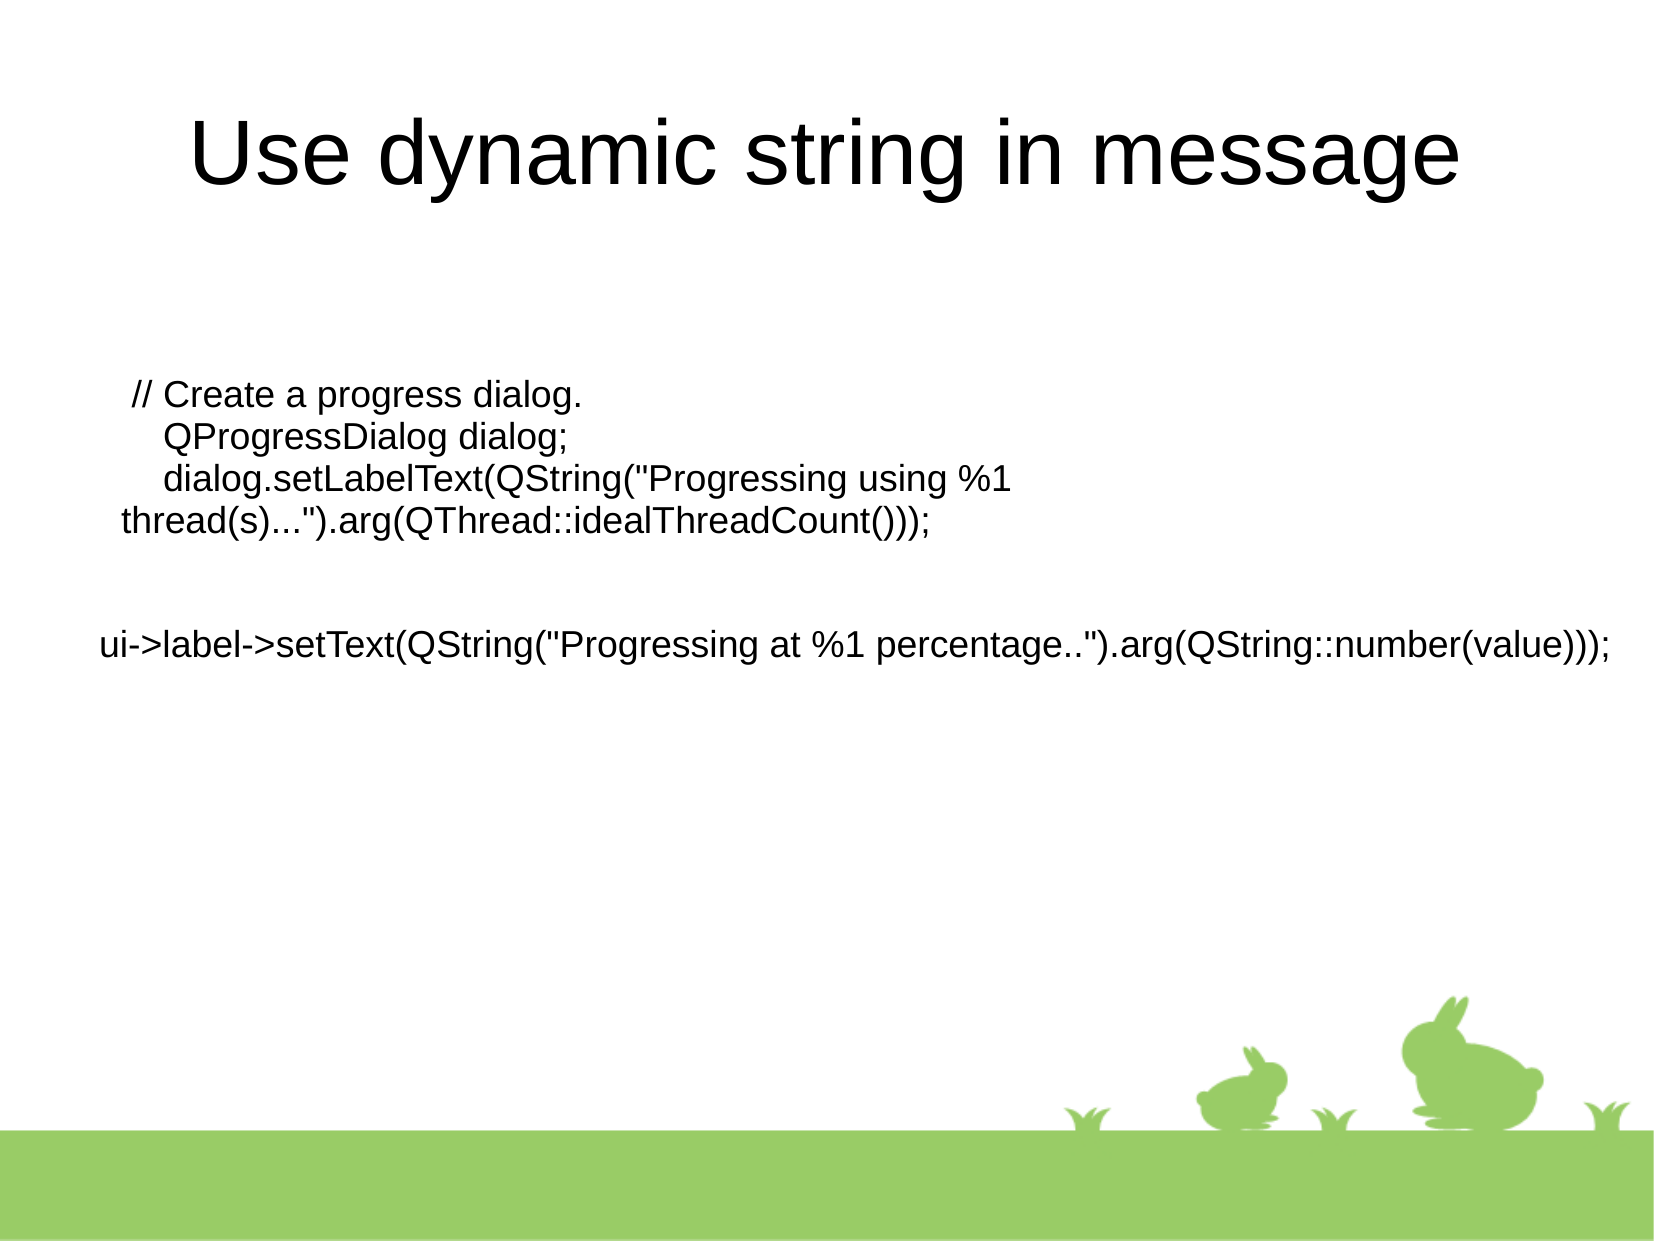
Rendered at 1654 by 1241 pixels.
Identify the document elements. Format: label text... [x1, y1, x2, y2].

text_box ui->label->setText(QString("Progressing at %1 percentage..").arg(QString::number(value))); [42, 574, 1627, 673]
title Use dynamic string in message [82, 49, 1571, 257]
picture [0, 0, 1654, 1241]
text_box // Create a progress dialog. QProgressDialog dialog; dialog.setLabelText(QString("Progressing using %1 thread(s)...").arg(QThread::idealThreadCount())); [106, 366, 1548, 556]
